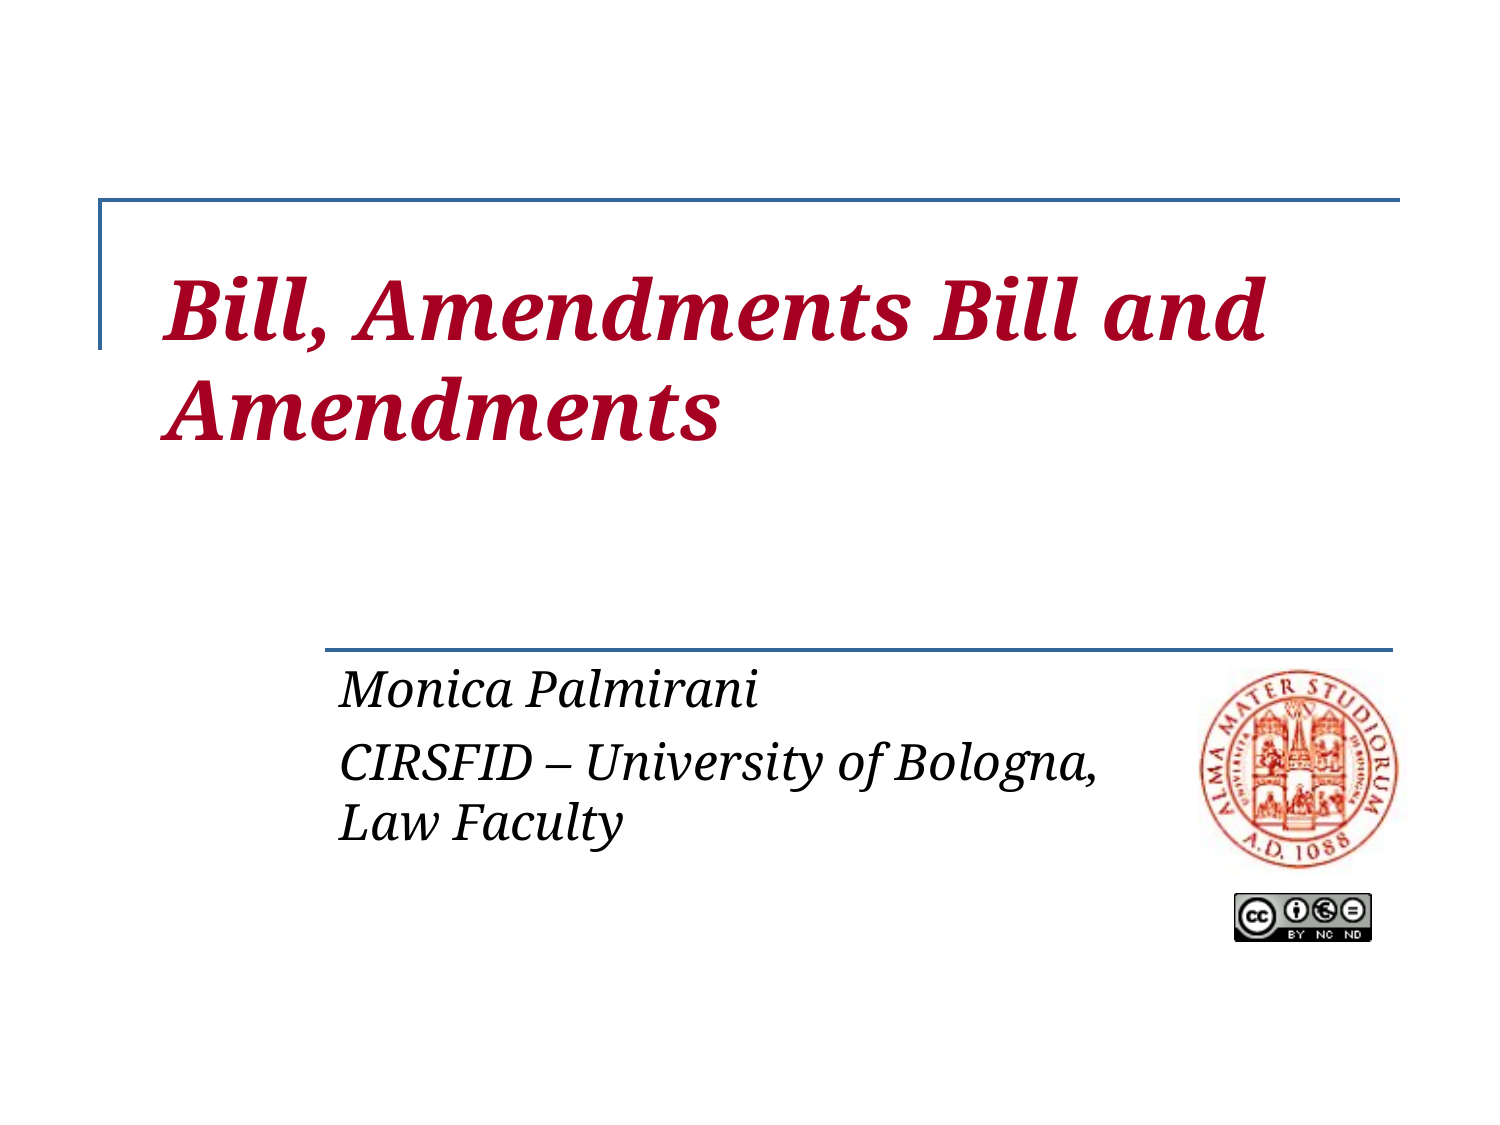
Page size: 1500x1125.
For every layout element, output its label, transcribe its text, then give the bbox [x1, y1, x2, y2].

picture [1234, 893, 1372, 942]
title Bill, Amendments Bill and Amendments [149, 249, 1424, 669]
picture [1198, 669, 1407, 875]
subtitle Monica Palmirani CIRSFID – University of Bologna, Law Faculty [324, 649, 1176, 1024]
